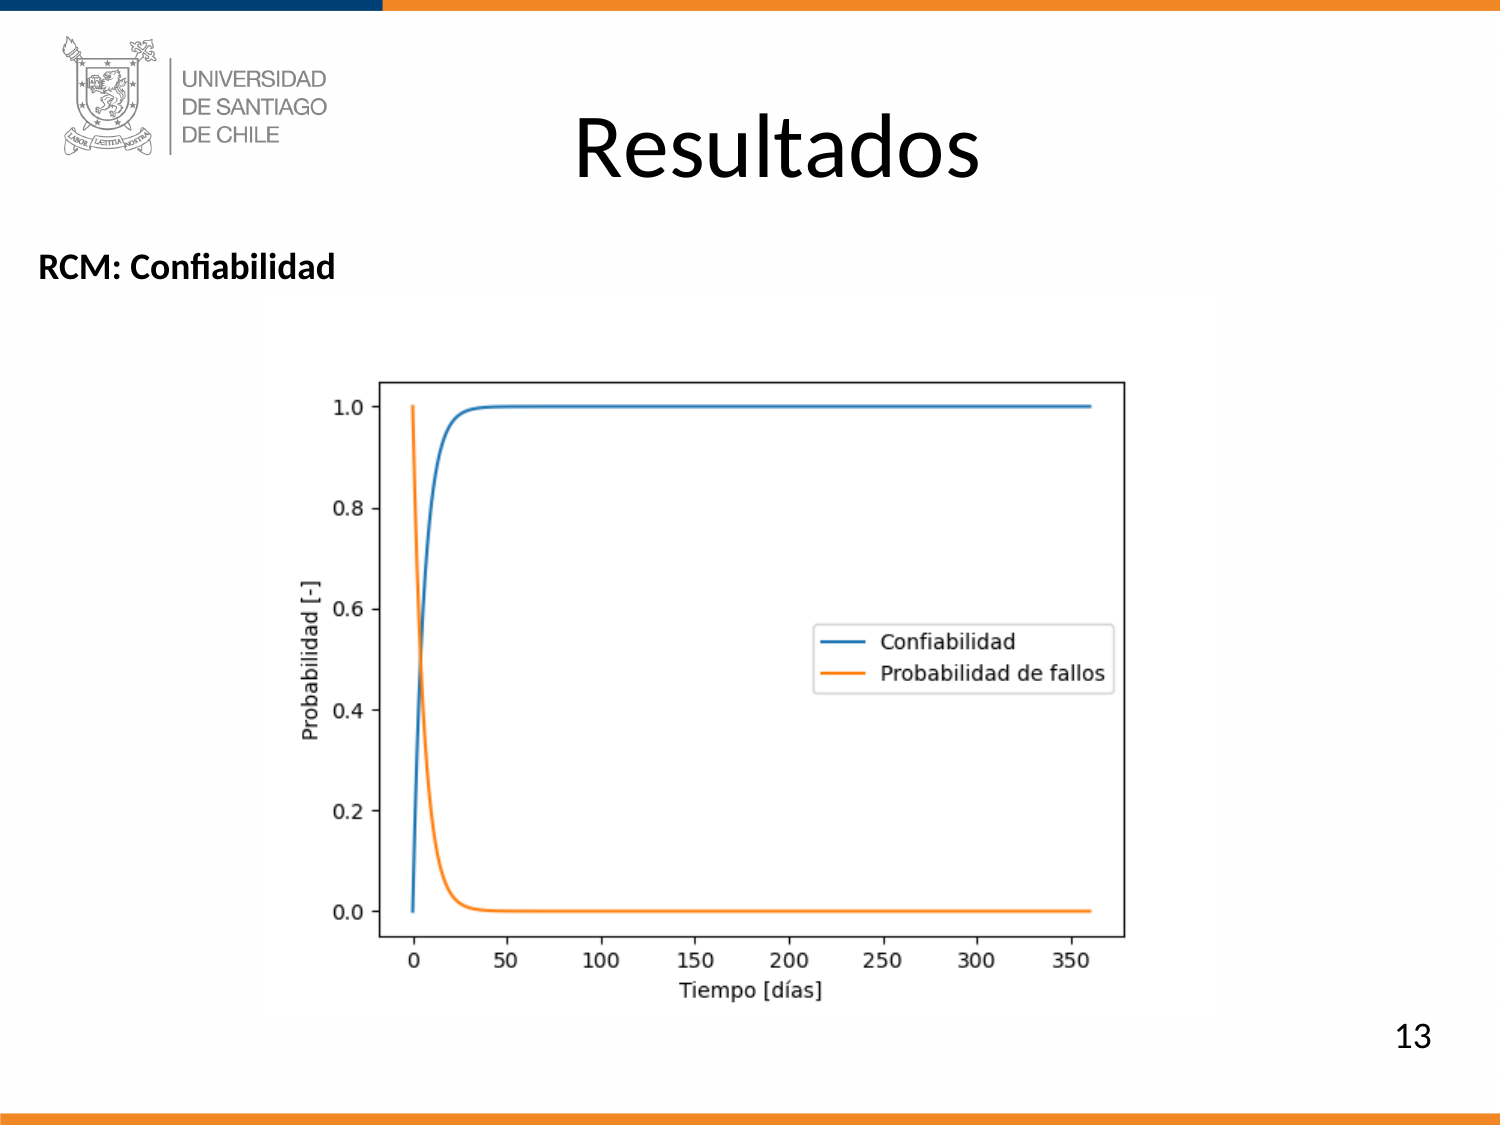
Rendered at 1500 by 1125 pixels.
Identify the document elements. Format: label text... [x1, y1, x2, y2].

text_box RCM: Confiabilidad [23, 234, 719, 385]
picture [0, 0, 1500, 1125]
text_box <número> [1379, 1003, 1500, 1064]
title Resultados [102, 47, 1453, 235]
